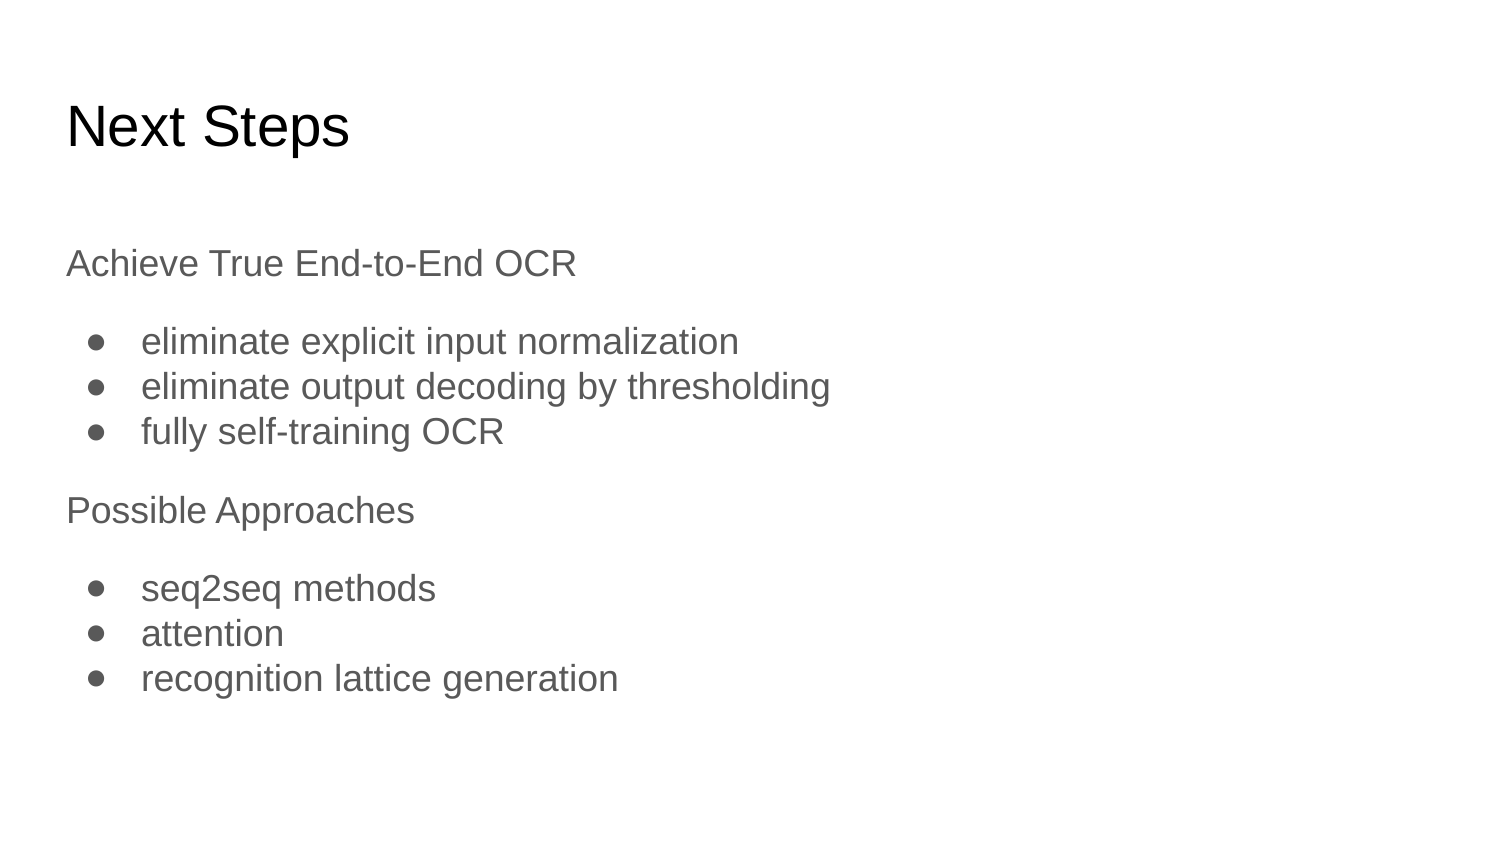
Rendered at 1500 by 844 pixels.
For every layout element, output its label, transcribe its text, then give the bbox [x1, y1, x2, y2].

title Next Steps [51, 72, 1449, 167]
list Achieve True End-to-End OCR eliminate explicit input normalization eliminate output decoding by thresholding fully self-training OCR Possible Approaches seq2seq methods attention recognition lattice generation [51, 189, 1449, 750]
